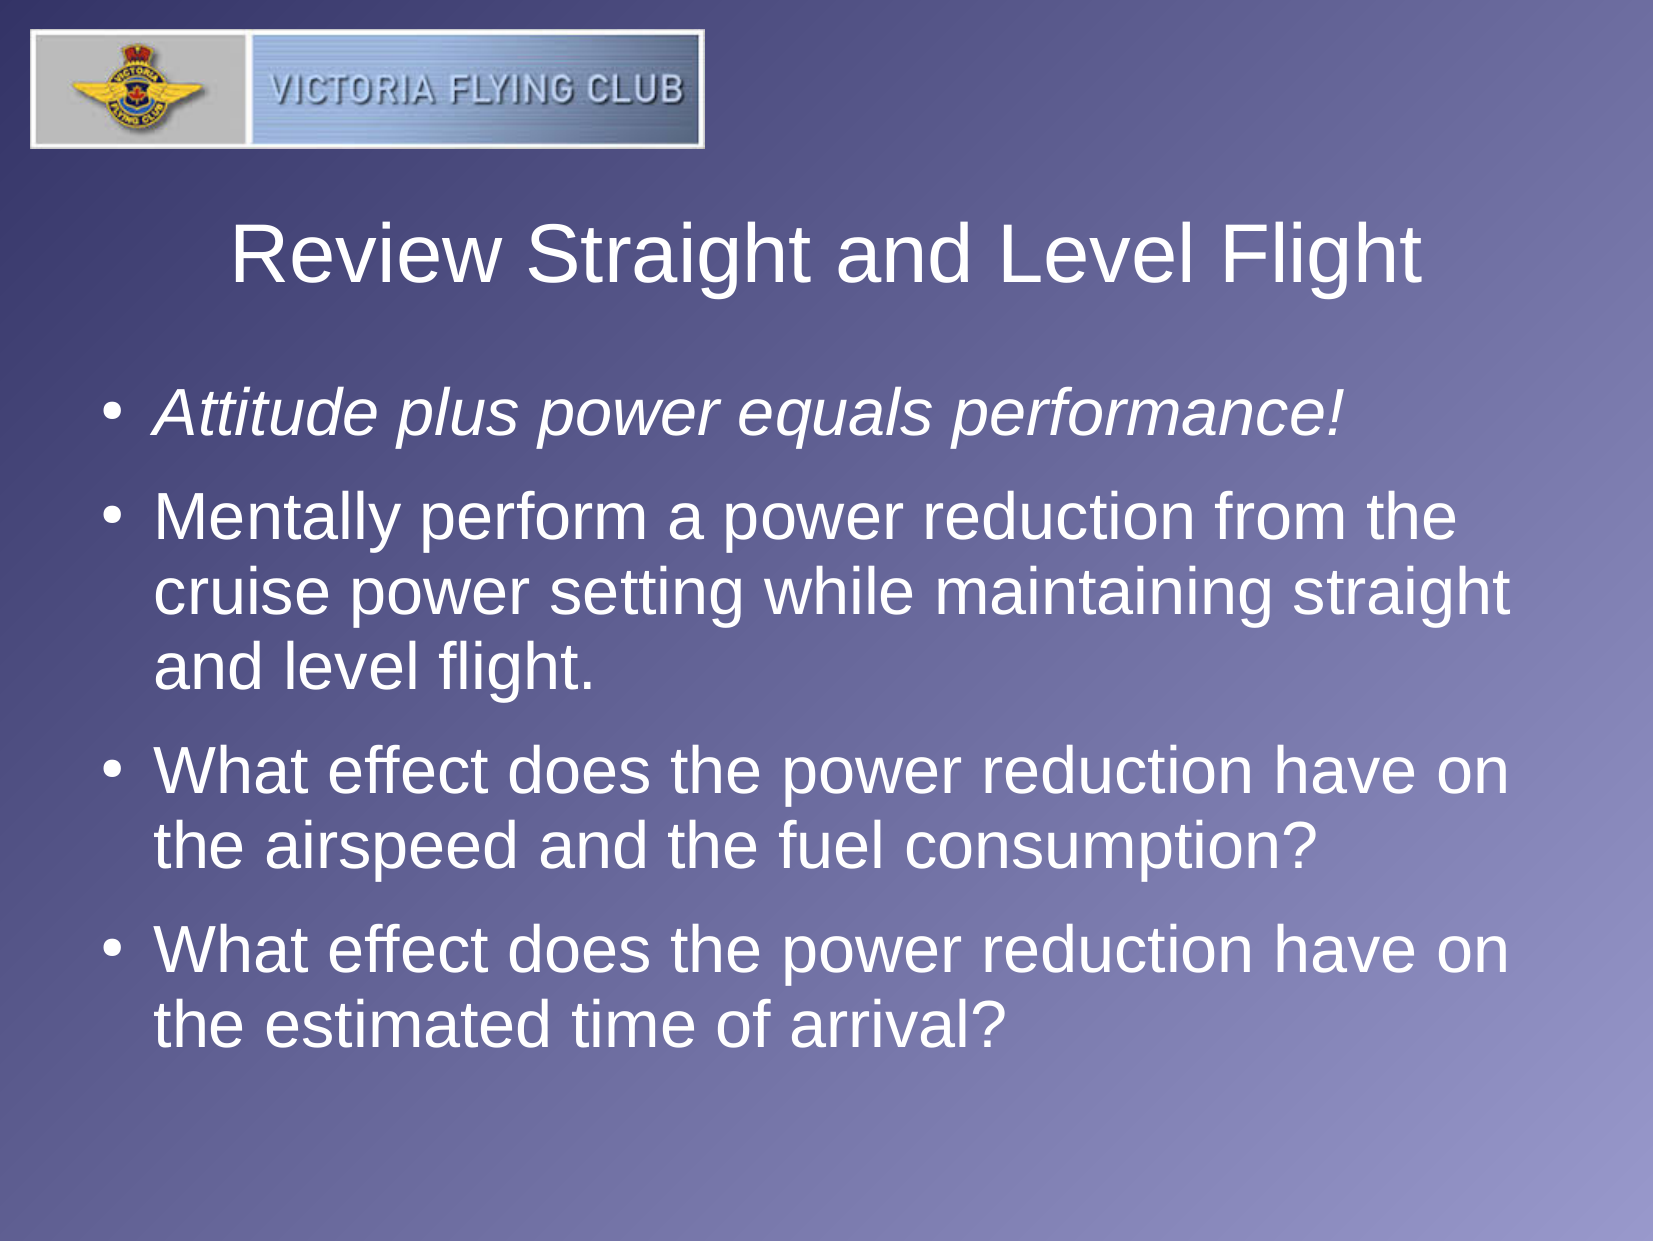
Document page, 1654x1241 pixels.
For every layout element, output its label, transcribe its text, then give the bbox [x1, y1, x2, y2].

title Review Straight and Level Flight [82, 150, 1571, 358]
picture [30, 29, 705, 149]
list Attitude plus power equals performance! Mentally perform a power reduction from the cruise power setting while maintaining straight and level flight. What effect does the power reduction have on the airspeed and the fuel consumption? What effect does the power reduction have on the estimated time of arrival? [82, 375, 1571, 1095]
